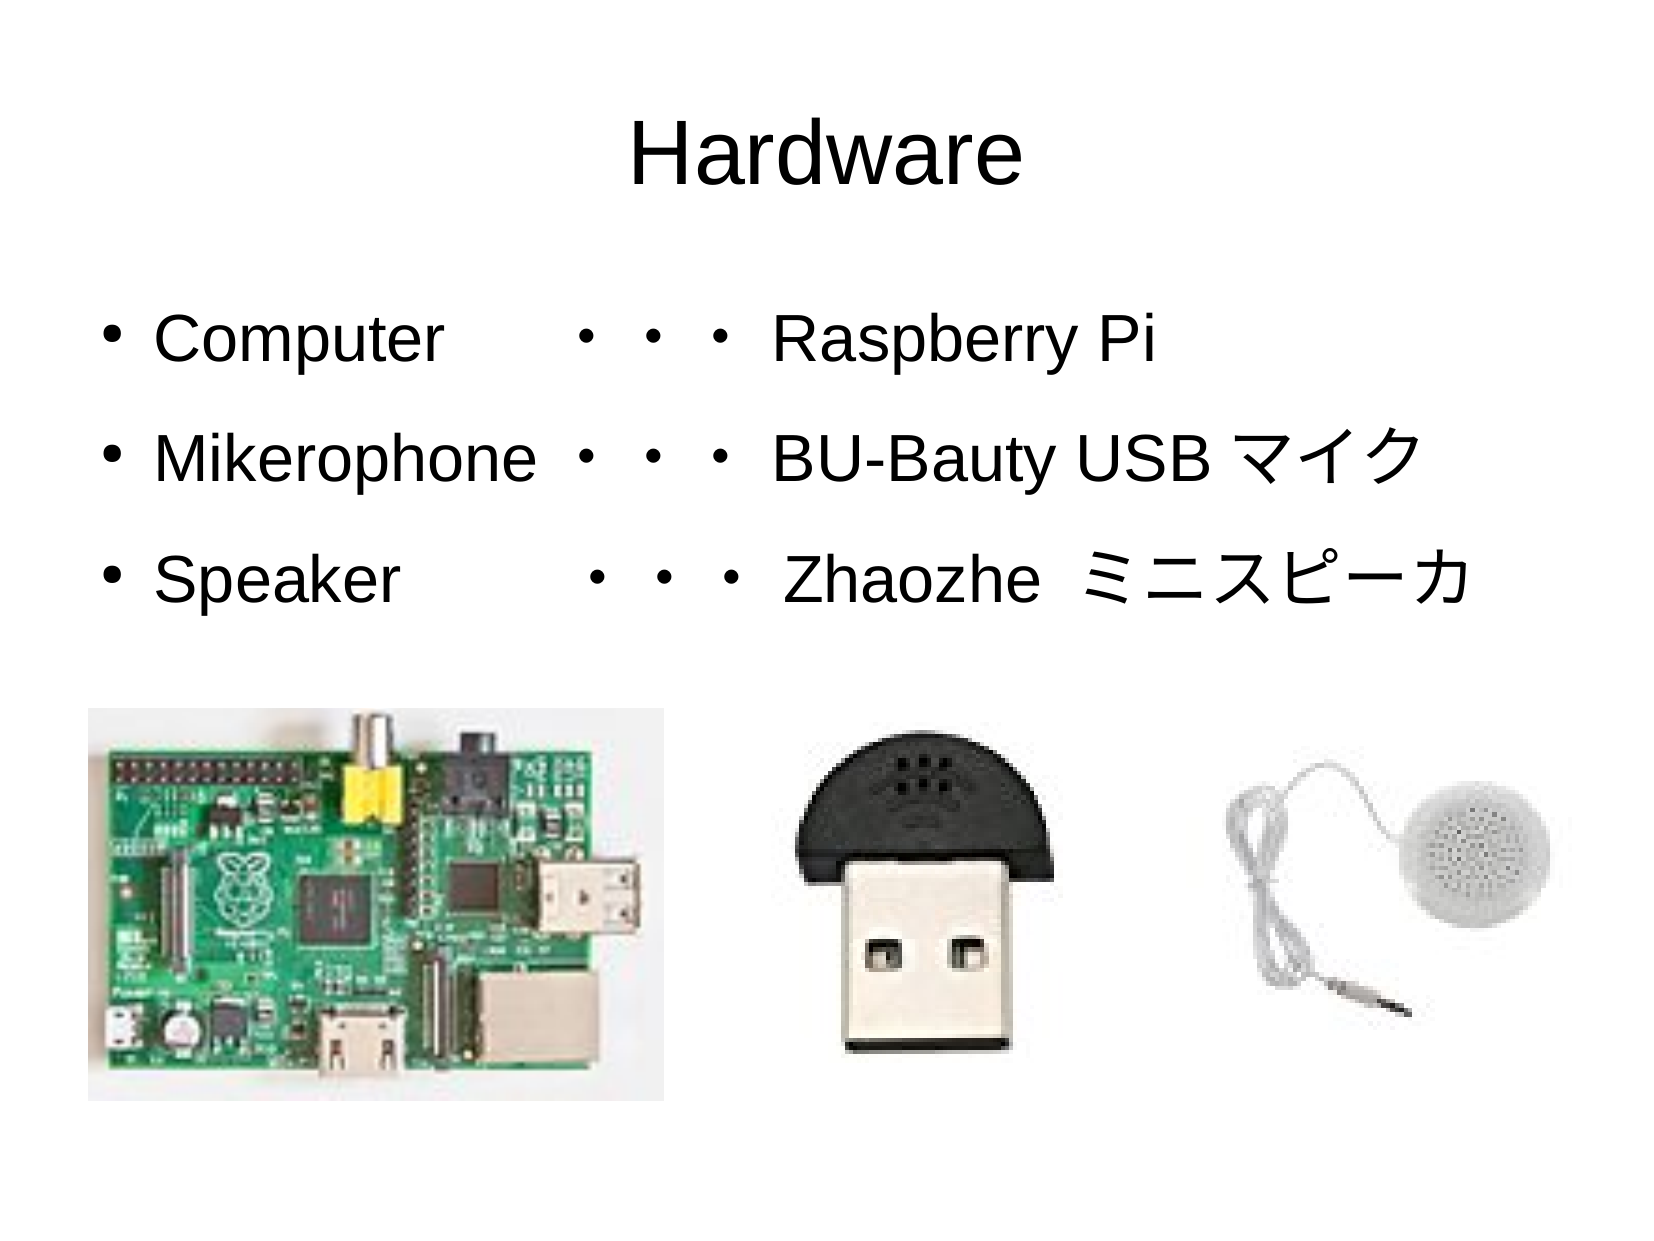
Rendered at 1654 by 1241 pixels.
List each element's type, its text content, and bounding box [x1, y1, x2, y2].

picture [88, 708, 664, 1101]
picture [767, 722, 1063, 1063]
picture [1151, 706, 1595, 1044]
title Hardware [82, 49, 1571, 257]
list Computer ・・・Raspberry Pi Mikerophone・・・BU-Bauty USBマイク Speaker ・・・Zhaozhe ミニスピーカ [82, 290, 1571, 618]
